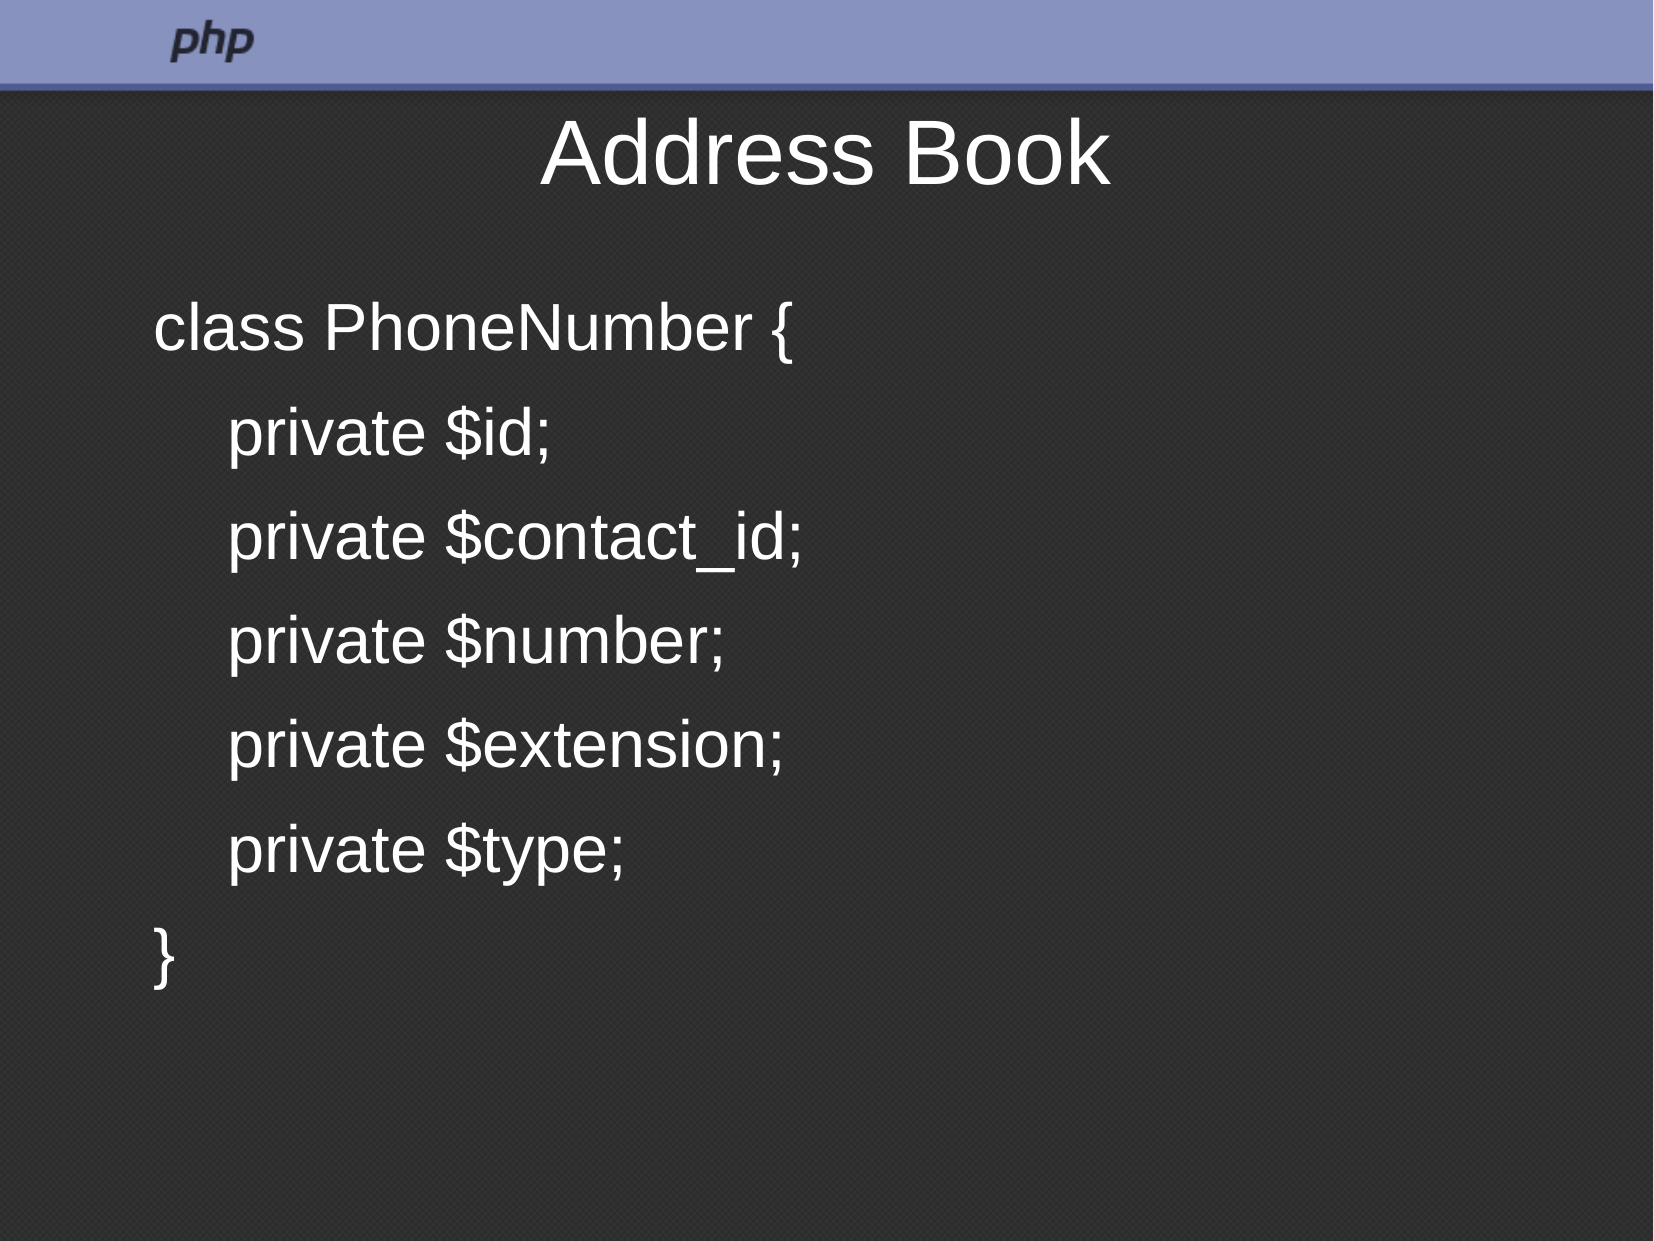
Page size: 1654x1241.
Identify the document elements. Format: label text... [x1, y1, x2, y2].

list class PhoneNumber { private $id; private $contact_id; private $number; private $extension; private $type; } [82, 290, 1571, 1010]
title Address Book [82, 49, 1571, 257]
picture [0, 0, 1654, 1241]
